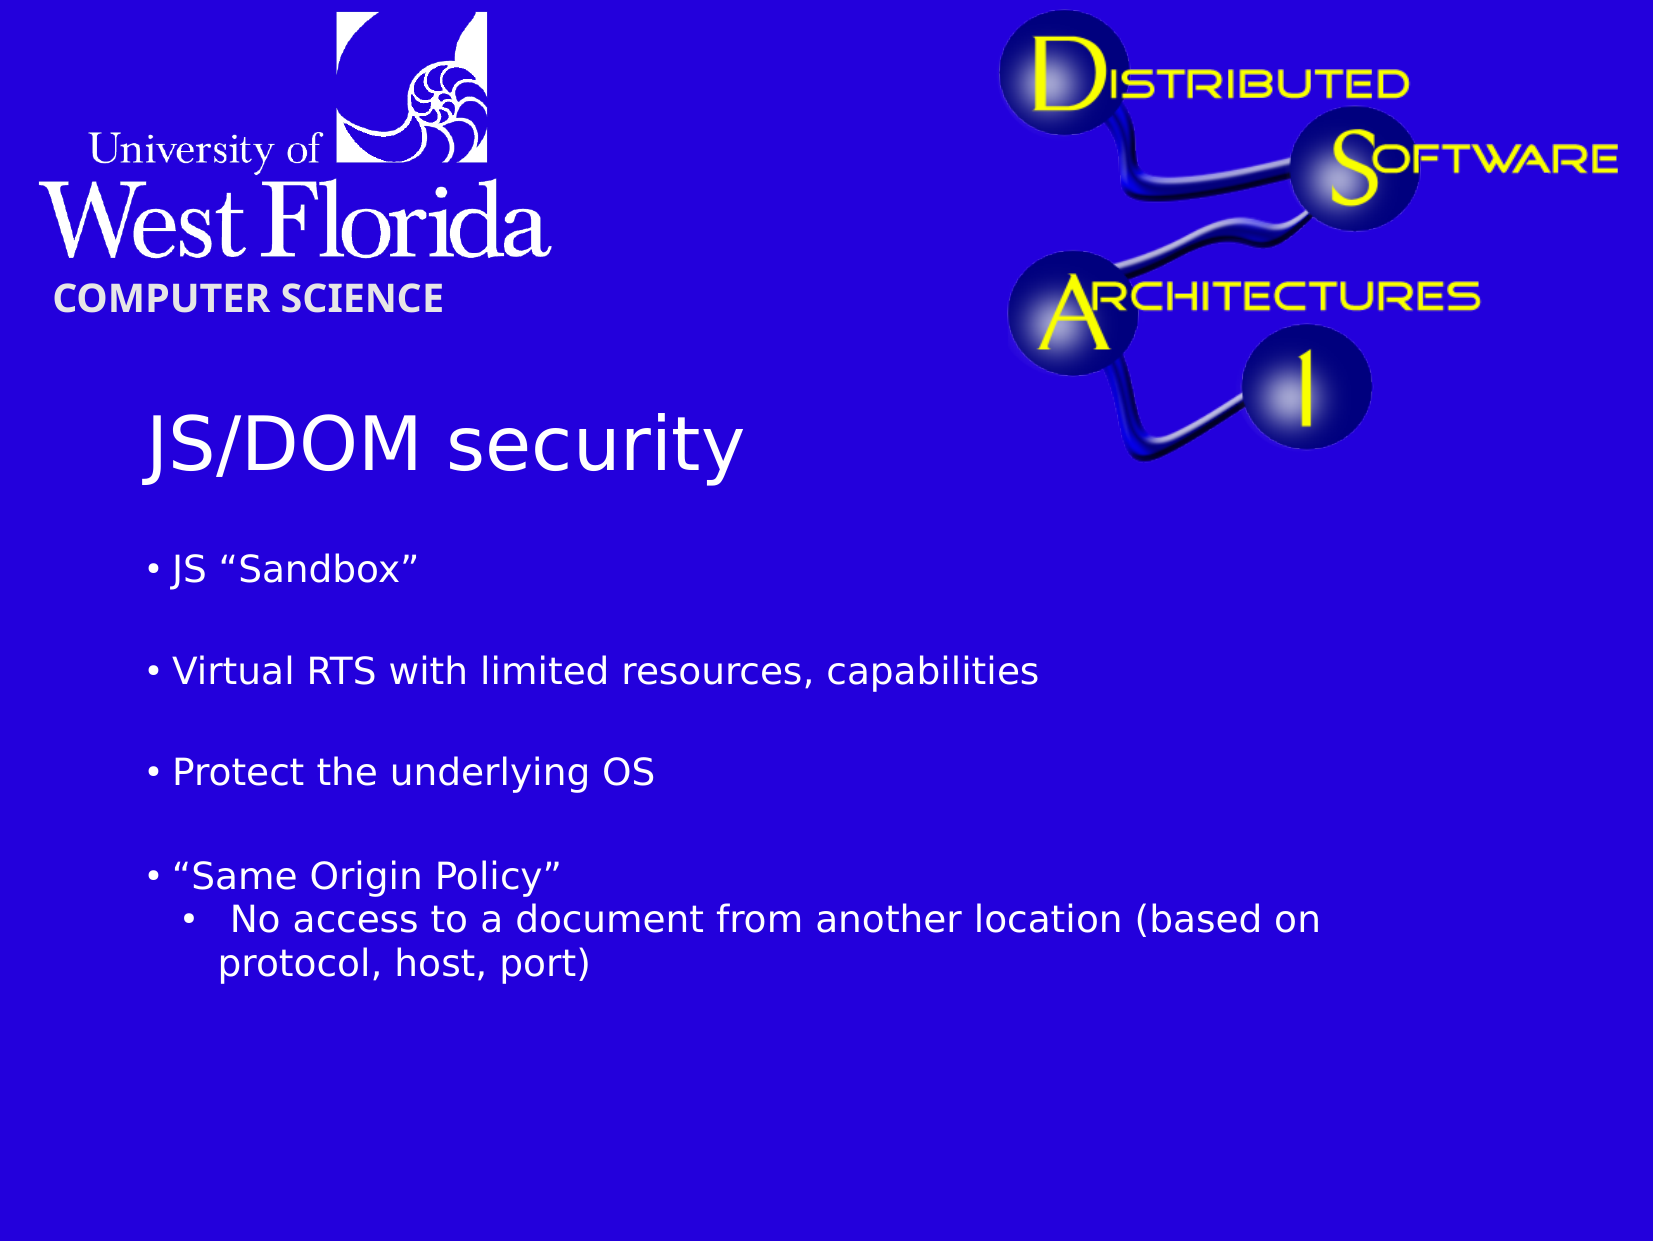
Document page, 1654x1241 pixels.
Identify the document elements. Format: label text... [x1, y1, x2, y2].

text_box COMPUTER SCIENCE [37, 262, 563, 325]
text_box JS/DOM security JS “Sandbox” Virtual RTS with limited resources, capabilities Protect the underlying OS “Same Origin Policy” No access to a document from another location (based on protocol, host, port) [132, 393, 1501, 993]
picture [910, 0, 1653, 506]
picture [37, 0, 559, 262]
